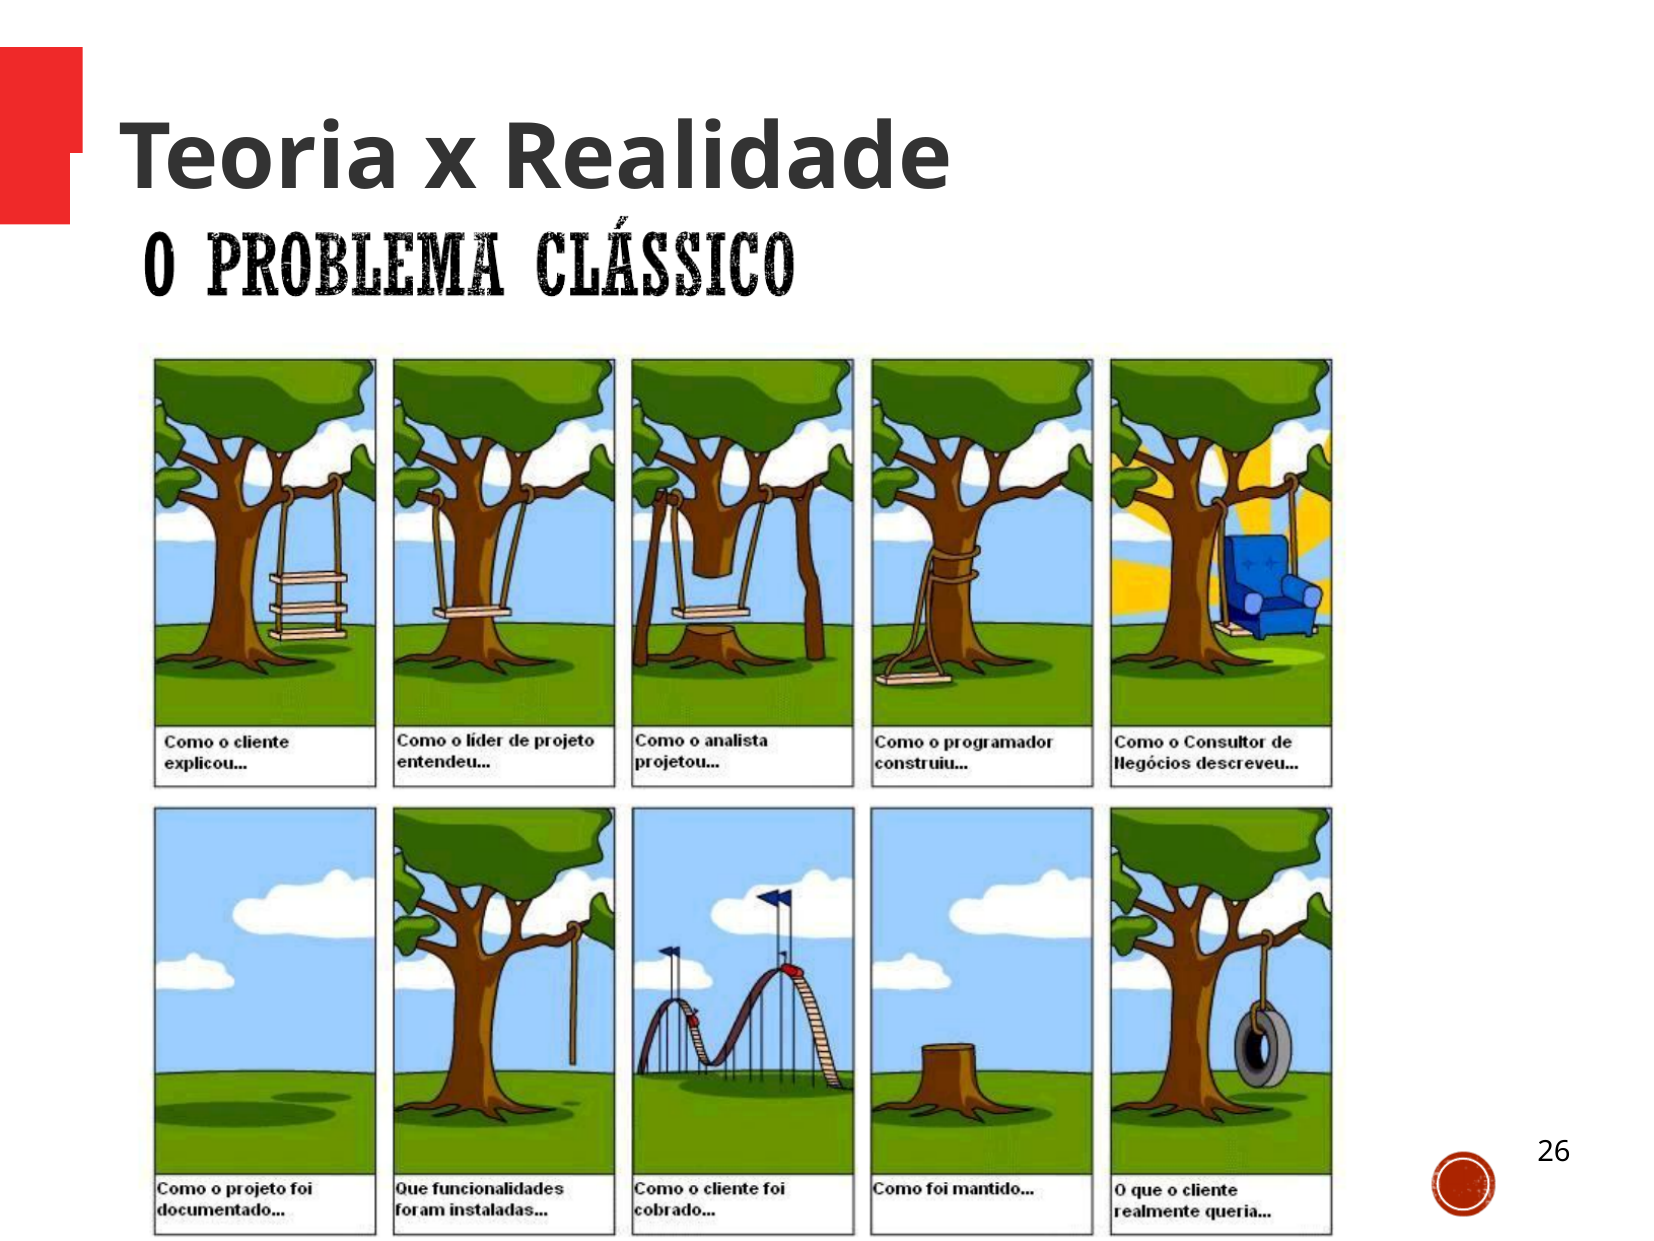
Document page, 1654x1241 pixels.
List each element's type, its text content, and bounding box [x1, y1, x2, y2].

title Teoria x Realidade [118, 49, 1571, 257]
picture [70, 153, 1531, 1241]
